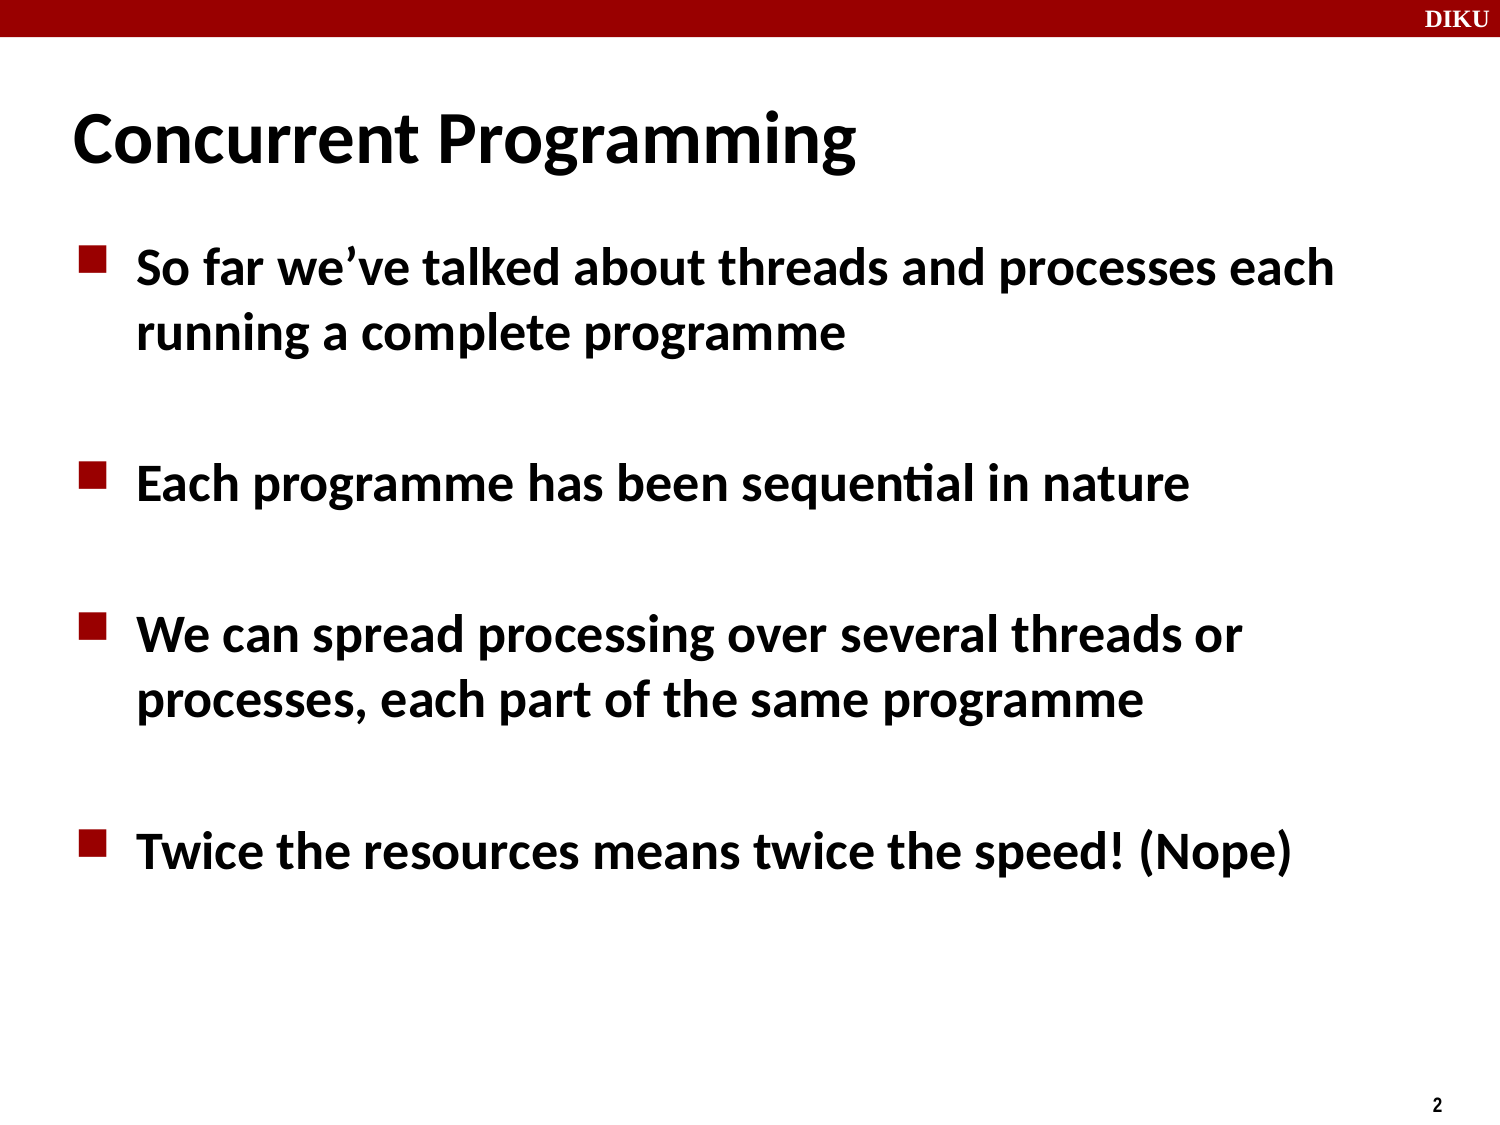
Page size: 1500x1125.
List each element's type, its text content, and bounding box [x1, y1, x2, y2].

text_box Concurrent Programming [58, 71, 1304, 197]
text_box So far we’ve talked about threads and processes each running a complete programme Each programme has been sequential in nature We can spread processing over several threads or processes, each part of the same programme Twice the resources means twice the speed! (Nope) [65, 223, 1361, 1039]
